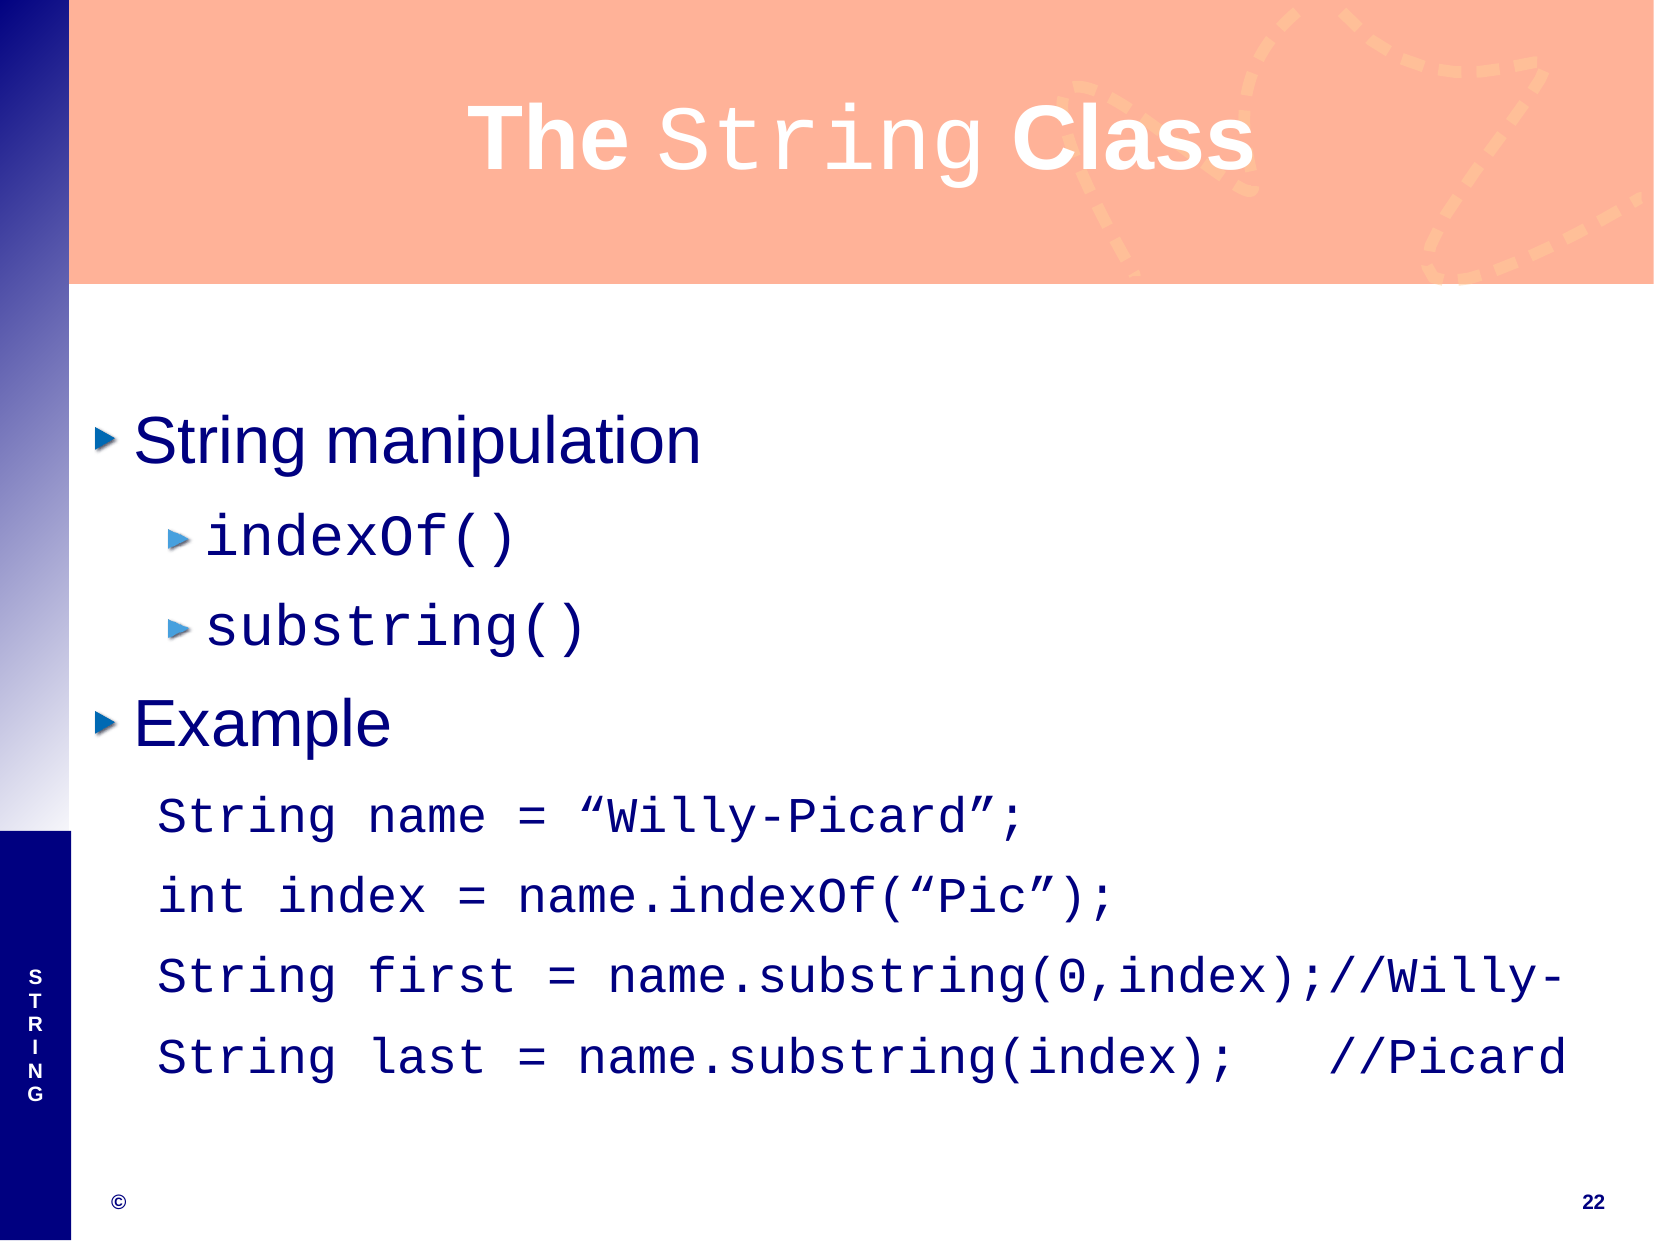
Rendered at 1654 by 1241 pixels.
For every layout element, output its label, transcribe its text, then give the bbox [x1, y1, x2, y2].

list String manipulation indexOf() substring() Example String name = “Willy-Picard”; int index = name.indexOf(“Pic”); String first = name.substring(0,index);//Willy- String last = name.substring(index); //Picard [62, 402, 1654, 1070]
text_box S T R I N G [0, 830, 71, 1241]
title The String Class [70, 37, 1654, 246]
